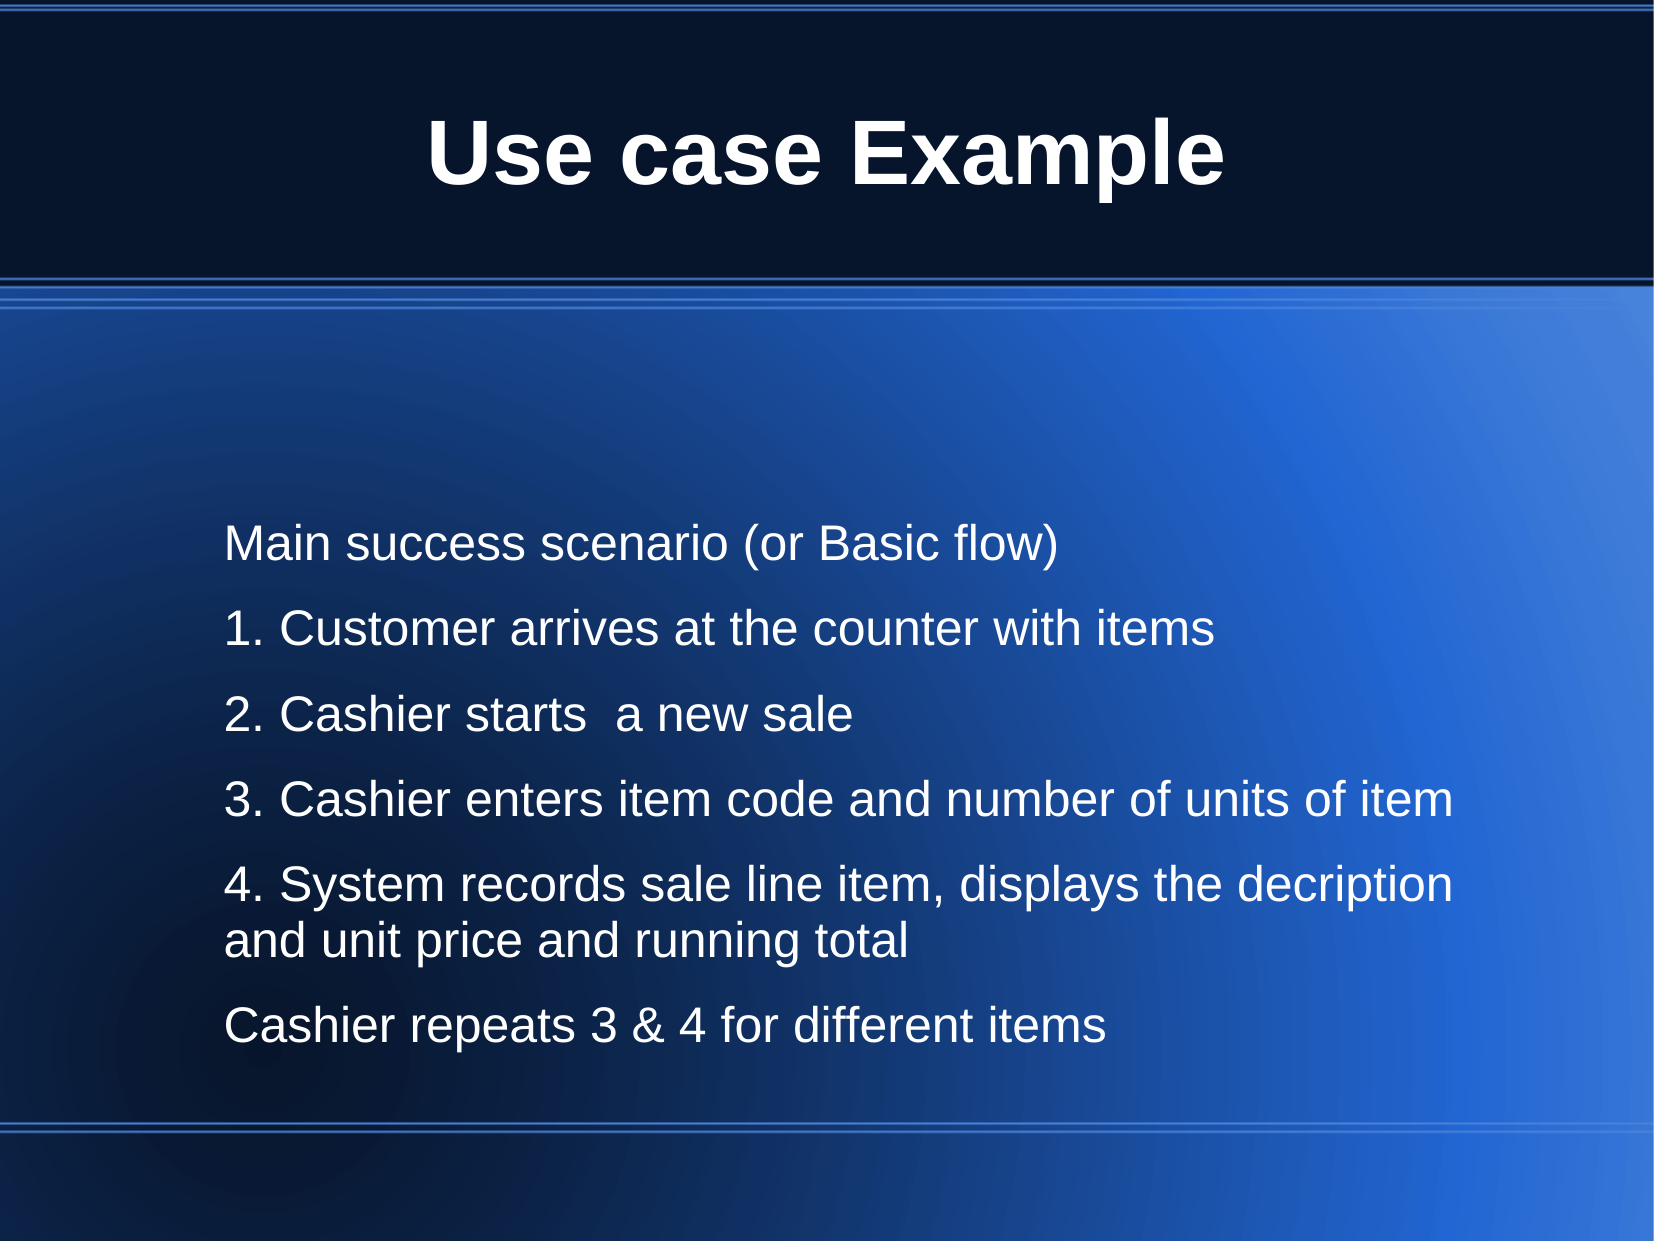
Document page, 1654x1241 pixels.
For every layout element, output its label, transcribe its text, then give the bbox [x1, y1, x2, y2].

list Main success scenario (or Basic flow) 1. Customer arrives at the counter with items 2. Cashier starts a new sale 3. Cashier enters item code and number of units of item 4. System records sale line item, displays the decription and unit price and running total Cashier repeats 3 & 4 for different items [152, 344, 1534, 1224]
picture [0, 0, 1654, 1241]
title Use case Example [82, 49, 1571, 257]
